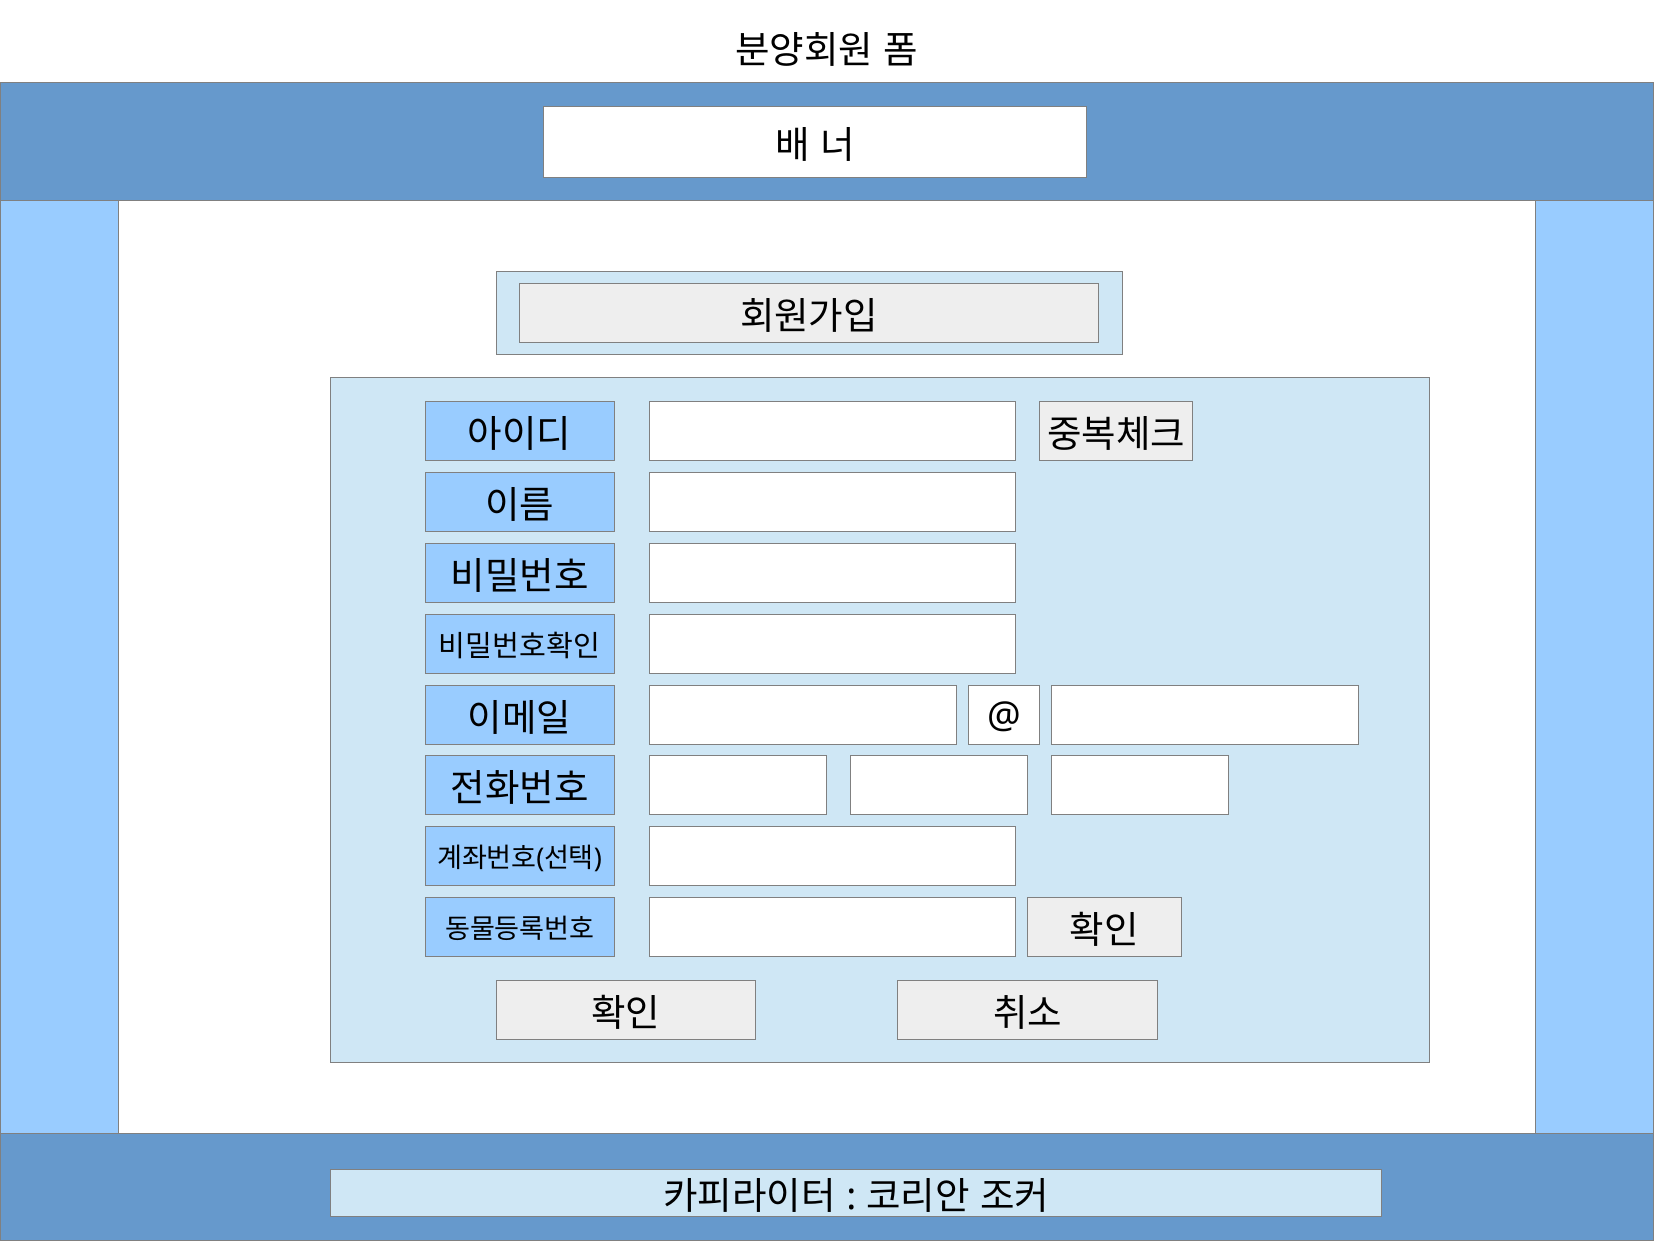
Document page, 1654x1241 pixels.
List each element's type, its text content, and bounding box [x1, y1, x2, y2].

text_box 비밀번호확인 [425, 614, 615, 674]
text_box 배 너 [543, 106, 1087, 178]
text_box 분양회원 폼 [602, 13, 1052, 71]
text_box 이름 [425, 472, 615, 532]
text_box 이메일 [425, 685, 615, 745]
text_box 중복체크 [1039, 401, 1193, 461]
text_box 확인 [1027, 897, 1182, 957]
text_box @ [968, 685, 1040, 745]
text_box 아이디 [425, 401, 615, 461]
text_box 카피라이터 : 코리안 조커 [330, 1169, 1382, 1217]
text_box 비밀번호 [425, 543, 615, 603]
text_box 동물등록번호 [425, 897, 615, 957]
text_box 확인 [496, 980, 756, 1040]
text_box [0, 82, 1654, 1241]
text_box 회원가입 [519, 283, 1099, 343]
text_box 전화번호 [425, 755, 615, 815]
text_box 취소 [897, 980, 1158, 1040]
text_box 계좌번호(선택) [425, 826, 615, 886]
